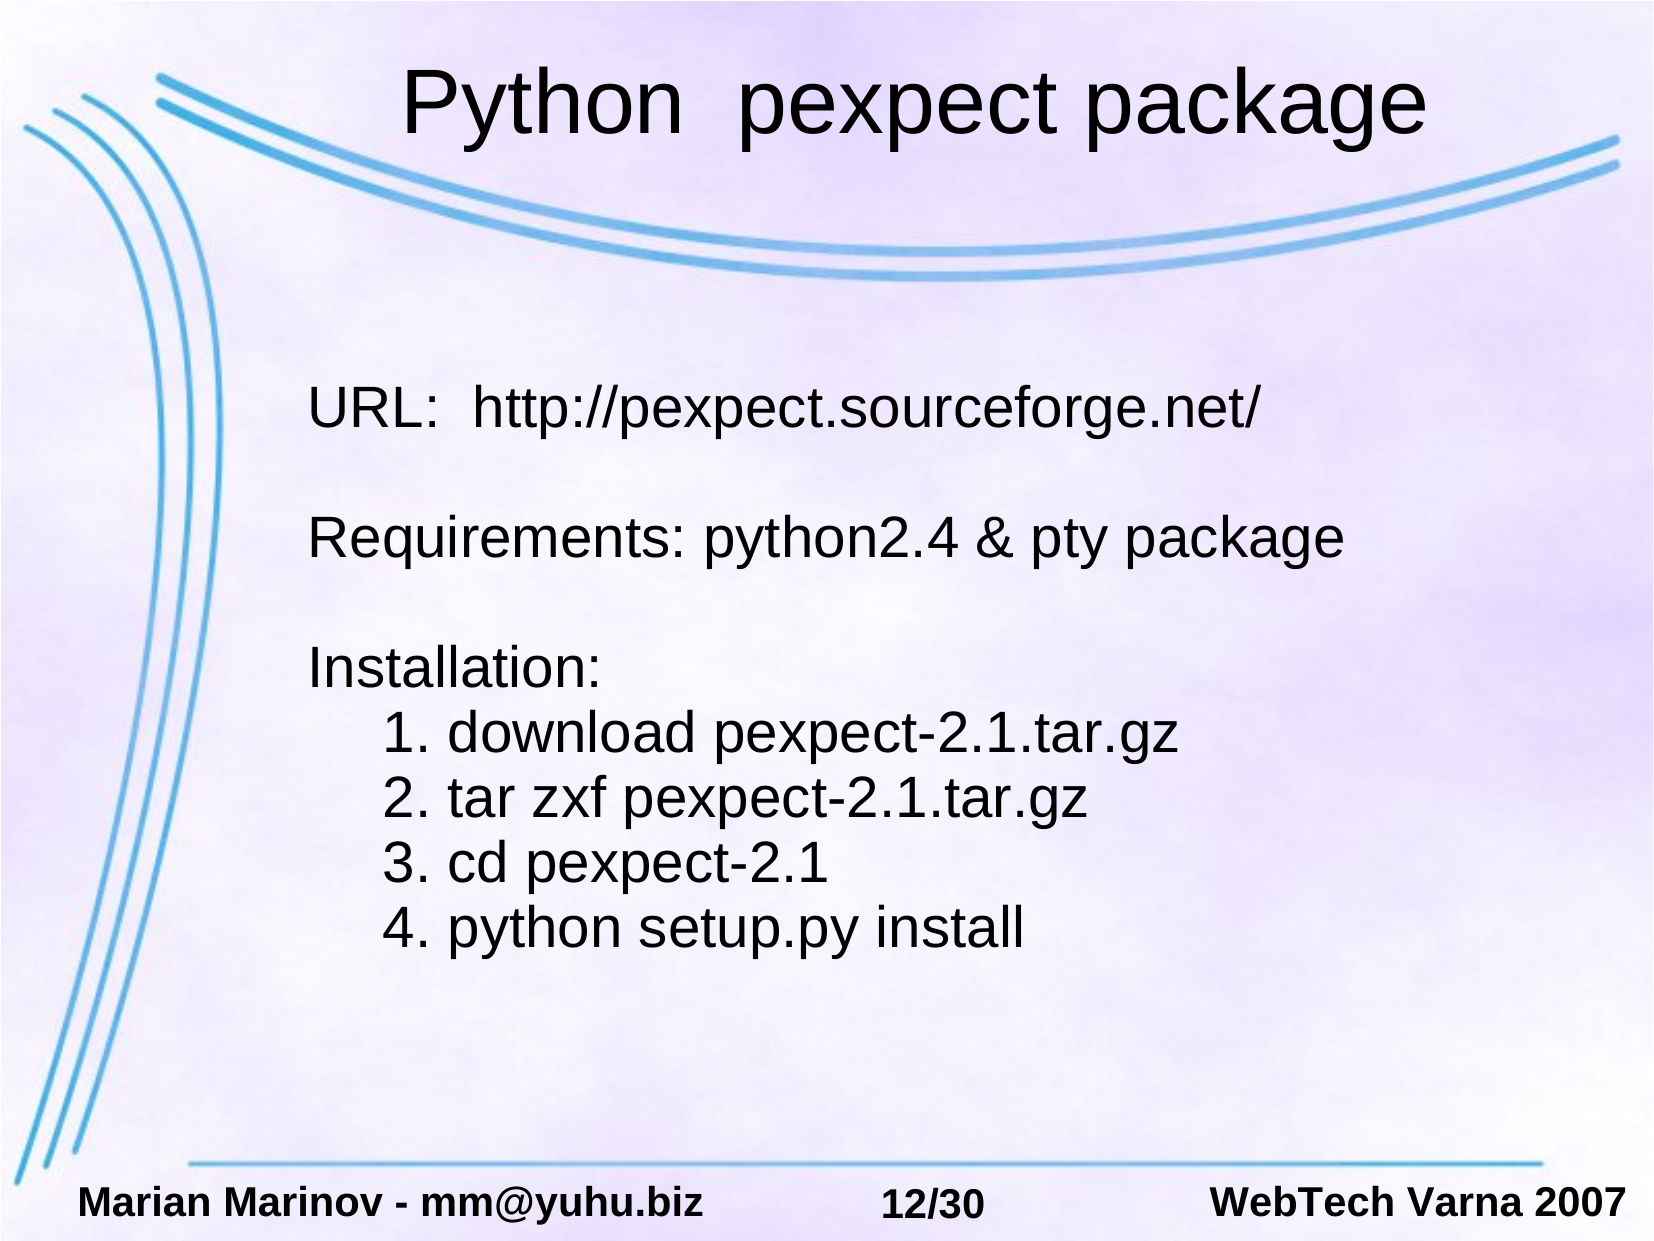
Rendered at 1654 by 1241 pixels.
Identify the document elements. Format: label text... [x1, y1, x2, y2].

picture [1, 1, 1654, 1241]
subtitle URL: http://pexpect.sourceforge.net/ Requirements: python2.4 & pty package Installation: 1. download pexpect-2.1.tar.gz 2. tar zxf pexpect-2.1.tar.gz 3. cd pexpect-2.1 4. python setup.py install [82, 290, 1571, 1109]
text_box 12/30 [866, 1172, 1001, 1235]
title Python pexpect package [82, 49, 1571, 257]
text_box Marian Marinov - mm@yuhu.biz [62, 1171, 720, 1233]
text_box WebTech Varna 2007 [1194, 1171, 1643, 1233]
